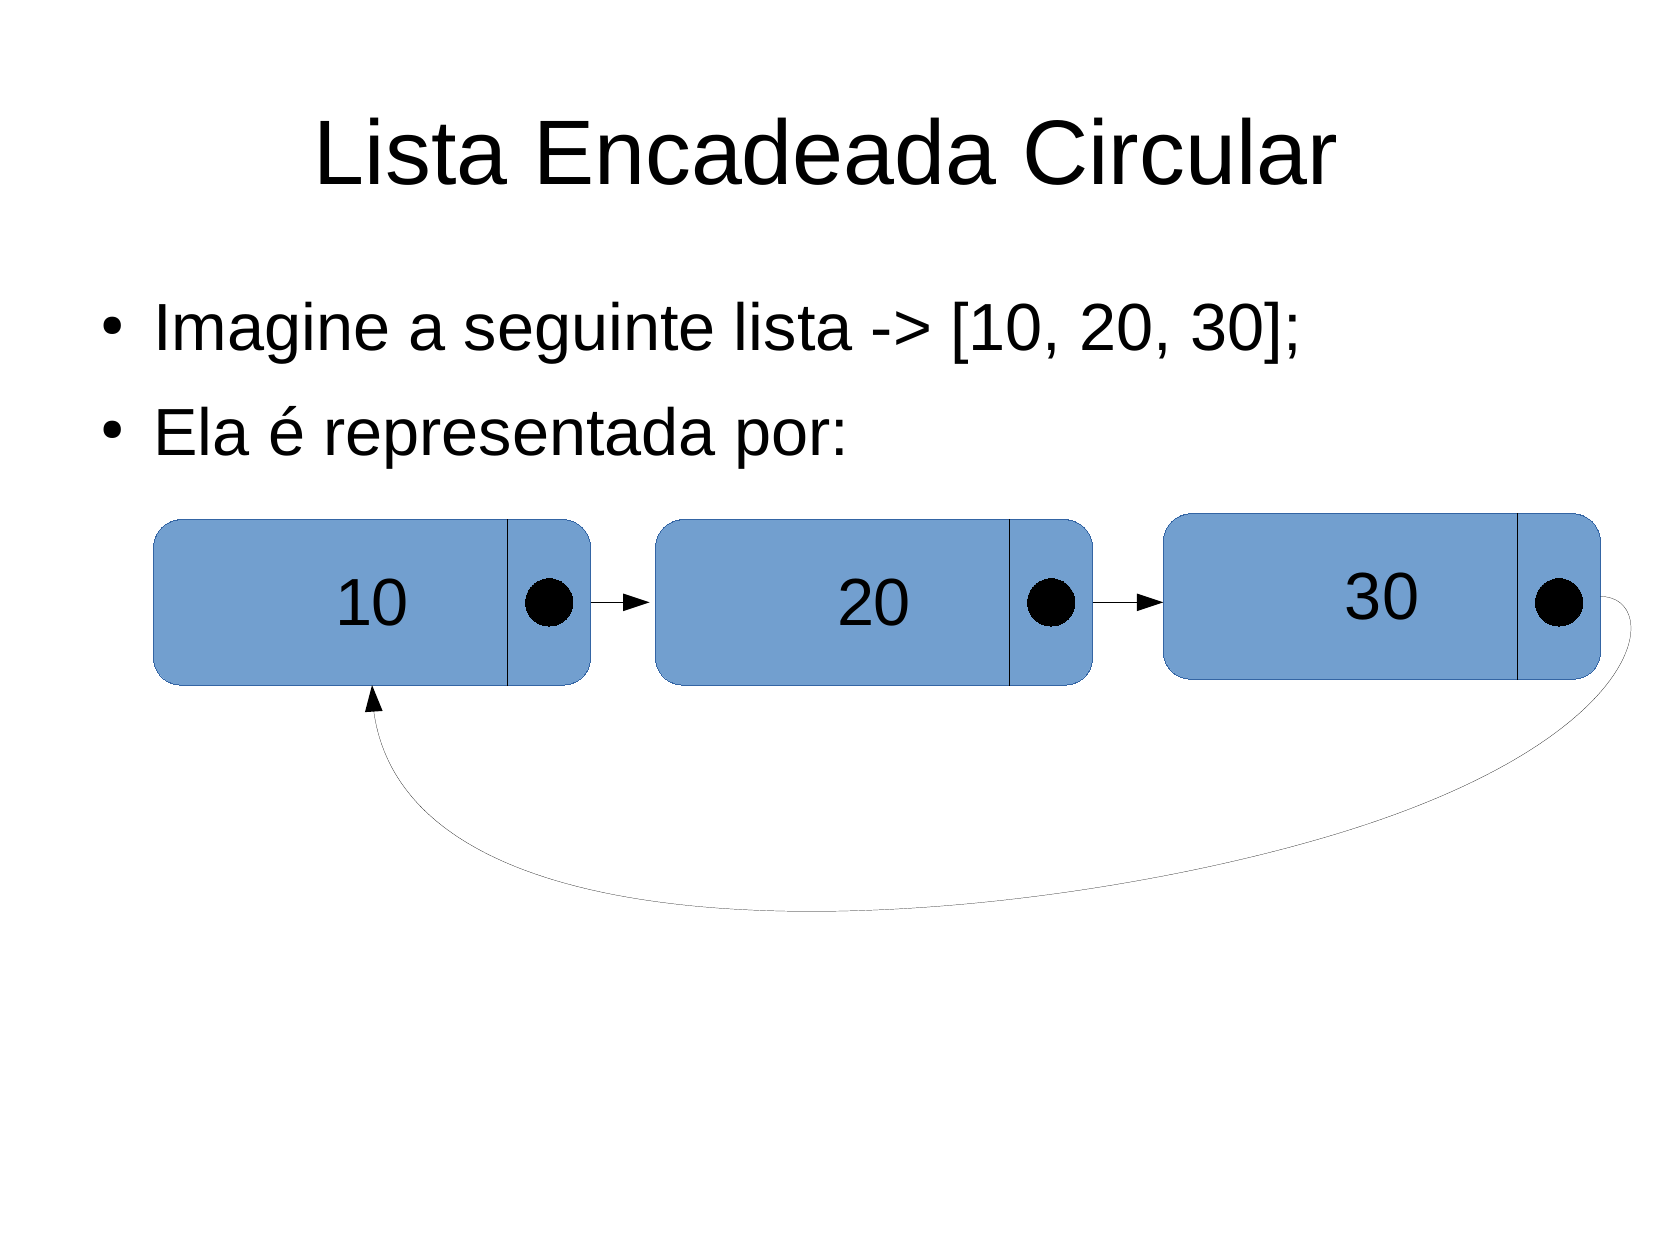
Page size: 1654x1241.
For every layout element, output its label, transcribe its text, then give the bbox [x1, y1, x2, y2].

text_box 20 [655, 519, 1009, 686]
text_box [1535, 578, 1583, 627]
text_box 30 [1518, 513, 1601, 680]
text_box [1027, 578, 1075, 627]
title Lista Encadeada Circular [82, 49, 1571, 257]
text_box [525, 578, 573, 627]
list Imagine a seguinte lista -> [10, 20, 30]; Ela é representada por: [82, 290, 1571, 1010]
text_box 10 [153, 519, 507, 686]
text_box 30 [1163, 513, 1517, 680]
text_box 20 [1010, 519, 1093, 686]
text_box 10 [508, 519, 591, 686]
